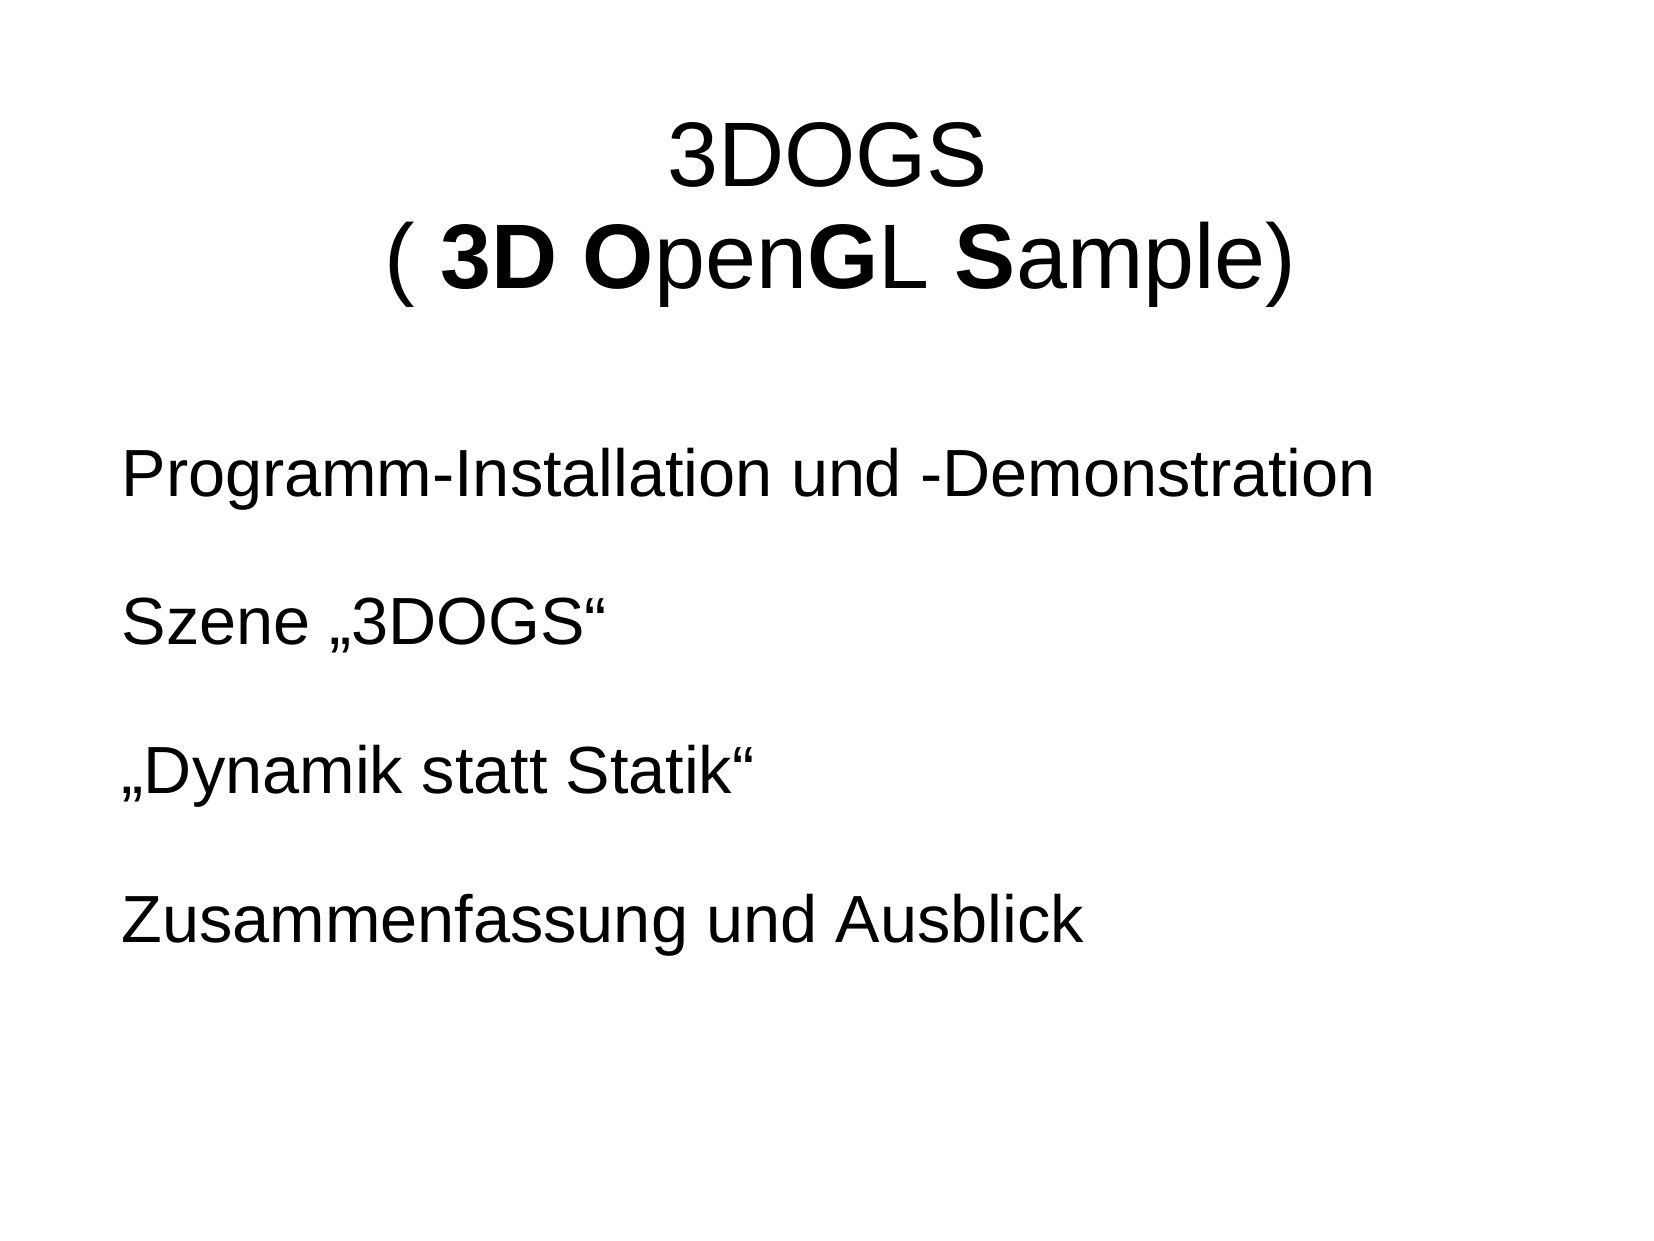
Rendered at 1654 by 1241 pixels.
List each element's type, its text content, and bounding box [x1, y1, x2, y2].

title 3DOGS ( 3D OpenGL Sample) [121, 101, 1534, 313]
subtitle Programm-Installation und -Demonstration Szene „3DOGS“ „Dynamik statt Statik“ Zusammenfassung und Ausblick [121, 427, 1534, 967]
